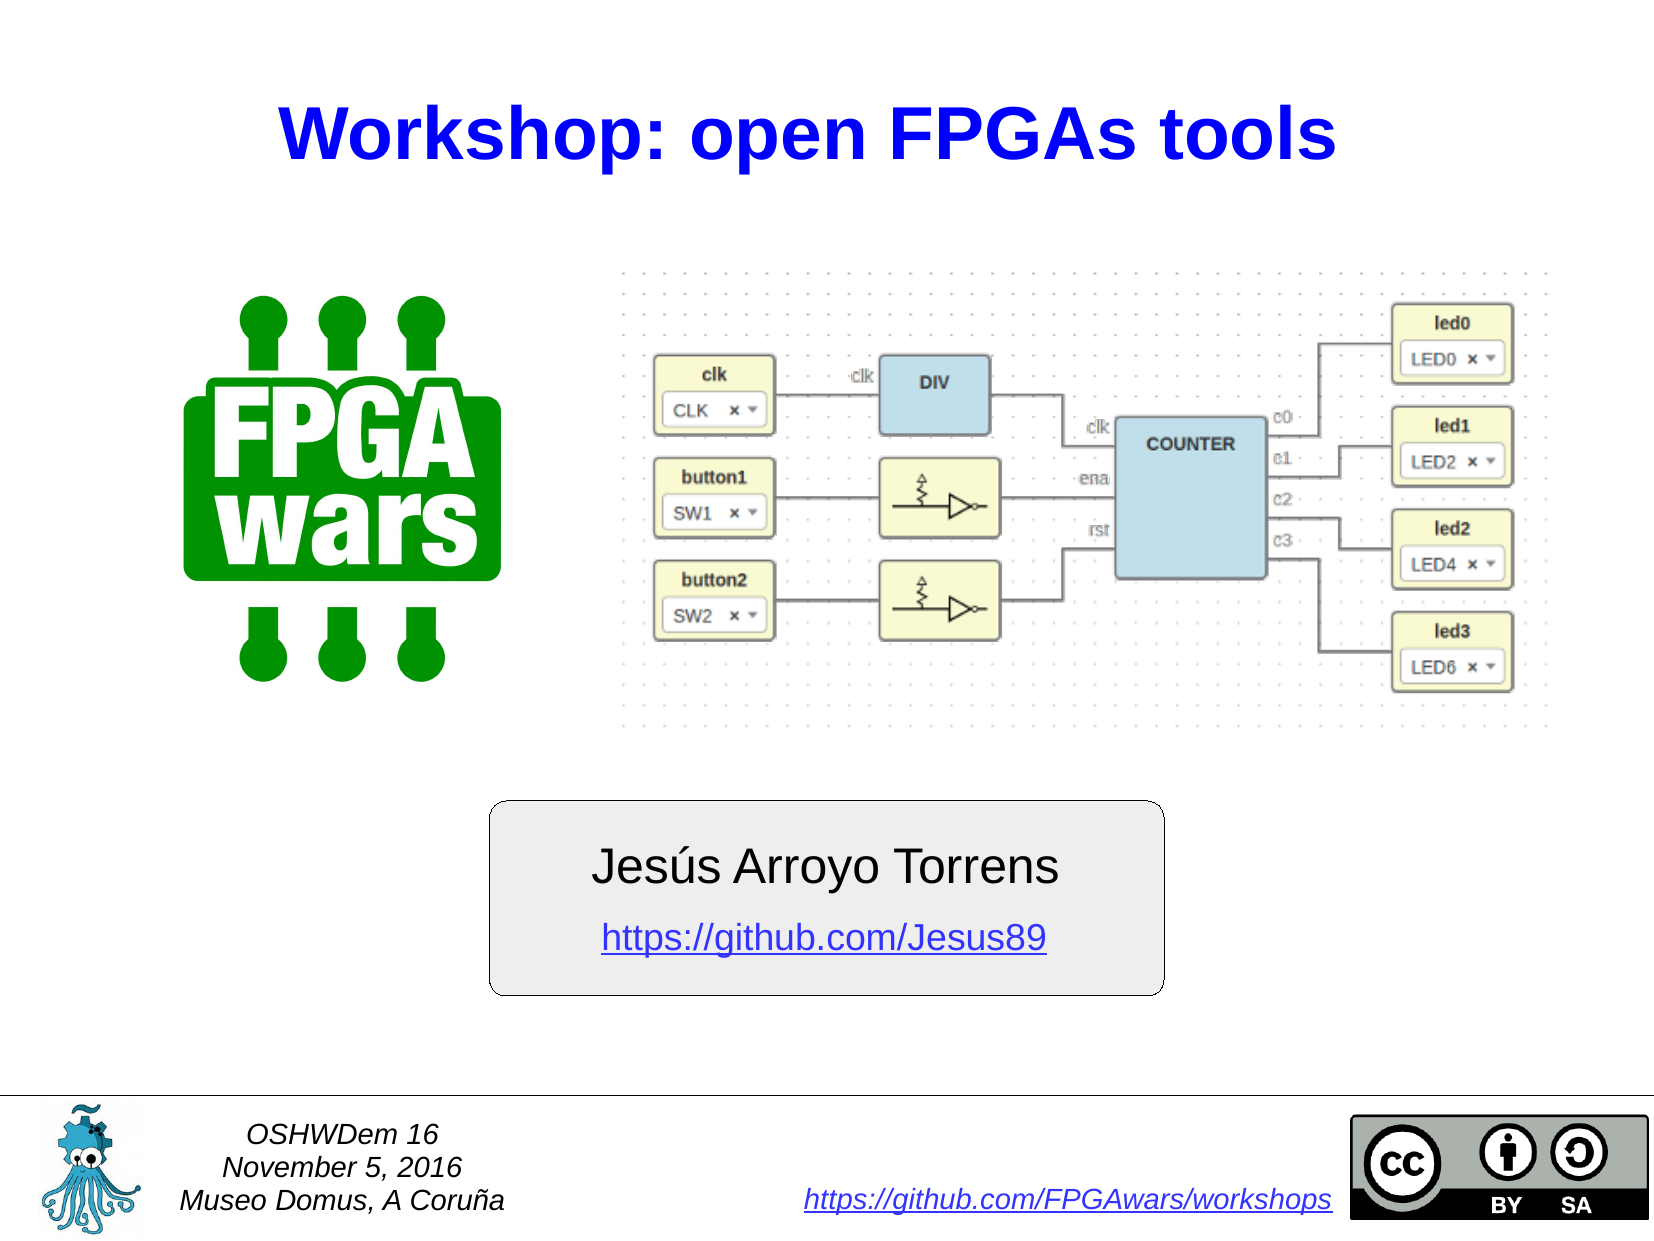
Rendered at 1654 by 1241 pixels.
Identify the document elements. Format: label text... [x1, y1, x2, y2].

picture [149, 293, 556, 699]
text_box https://github.com/Jesus89 [586, 934, 1067, 970]
text_box [489, 800, 1165, 996]
text_box OSHWDem 16 November 5, 2016 Museo Domus, A Coruña [145, 1110, 553, 1225]
picture [575, 63, 1600, 934]
picture [1350, 1103, 1649, 1231]
text_box https://github.com/FPGAwars/workshops [789, 1175, 1360, 1224]
title Workshop: open FPGAs tools [75, 30, 1564, 238]
picture [38, 1100, 145, 1236]
